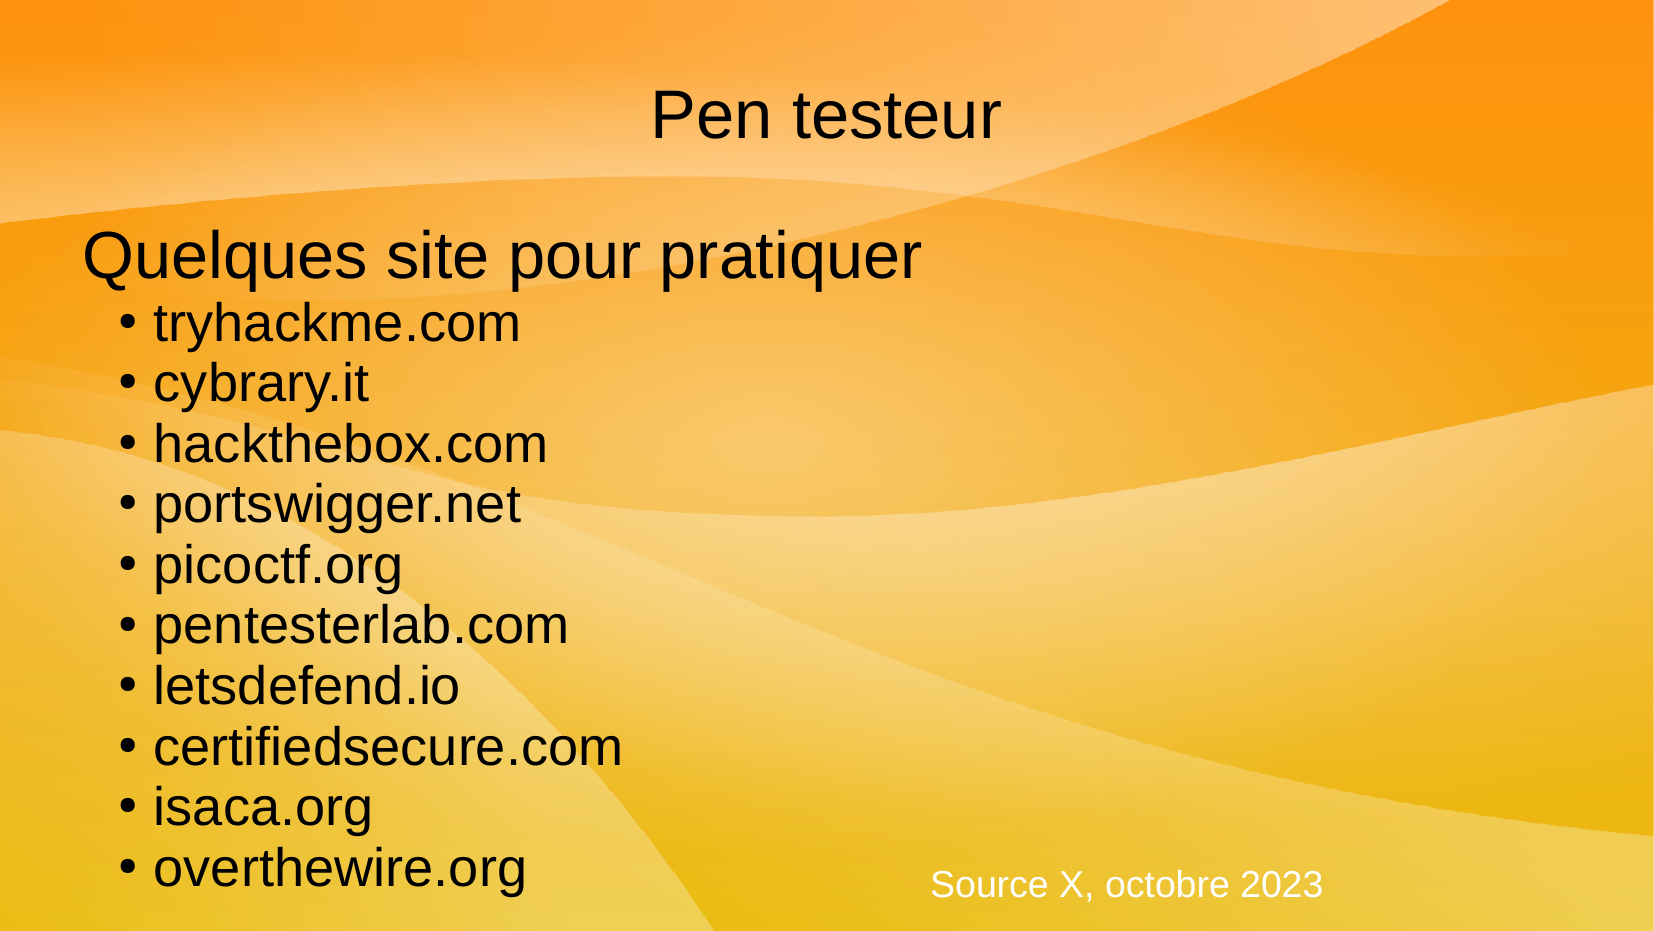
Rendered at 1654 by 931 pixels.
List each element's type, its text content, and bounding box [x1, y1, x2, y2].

text_box Source X, octobre 2023 [915, 856, 1339, 914]
subtitle Quelques site pour pratiquer tryhackme.com cybrary.it hackthebox.com portswigger.net picoctf.org pentesterlab.com letsdefend.io certifiedsecure.com isaca.org overthewire.org [82, 217, 1571, 916]
title Pen testeur [82, 37, 1571, 193]
picture [0, 0, 1654, 931]
